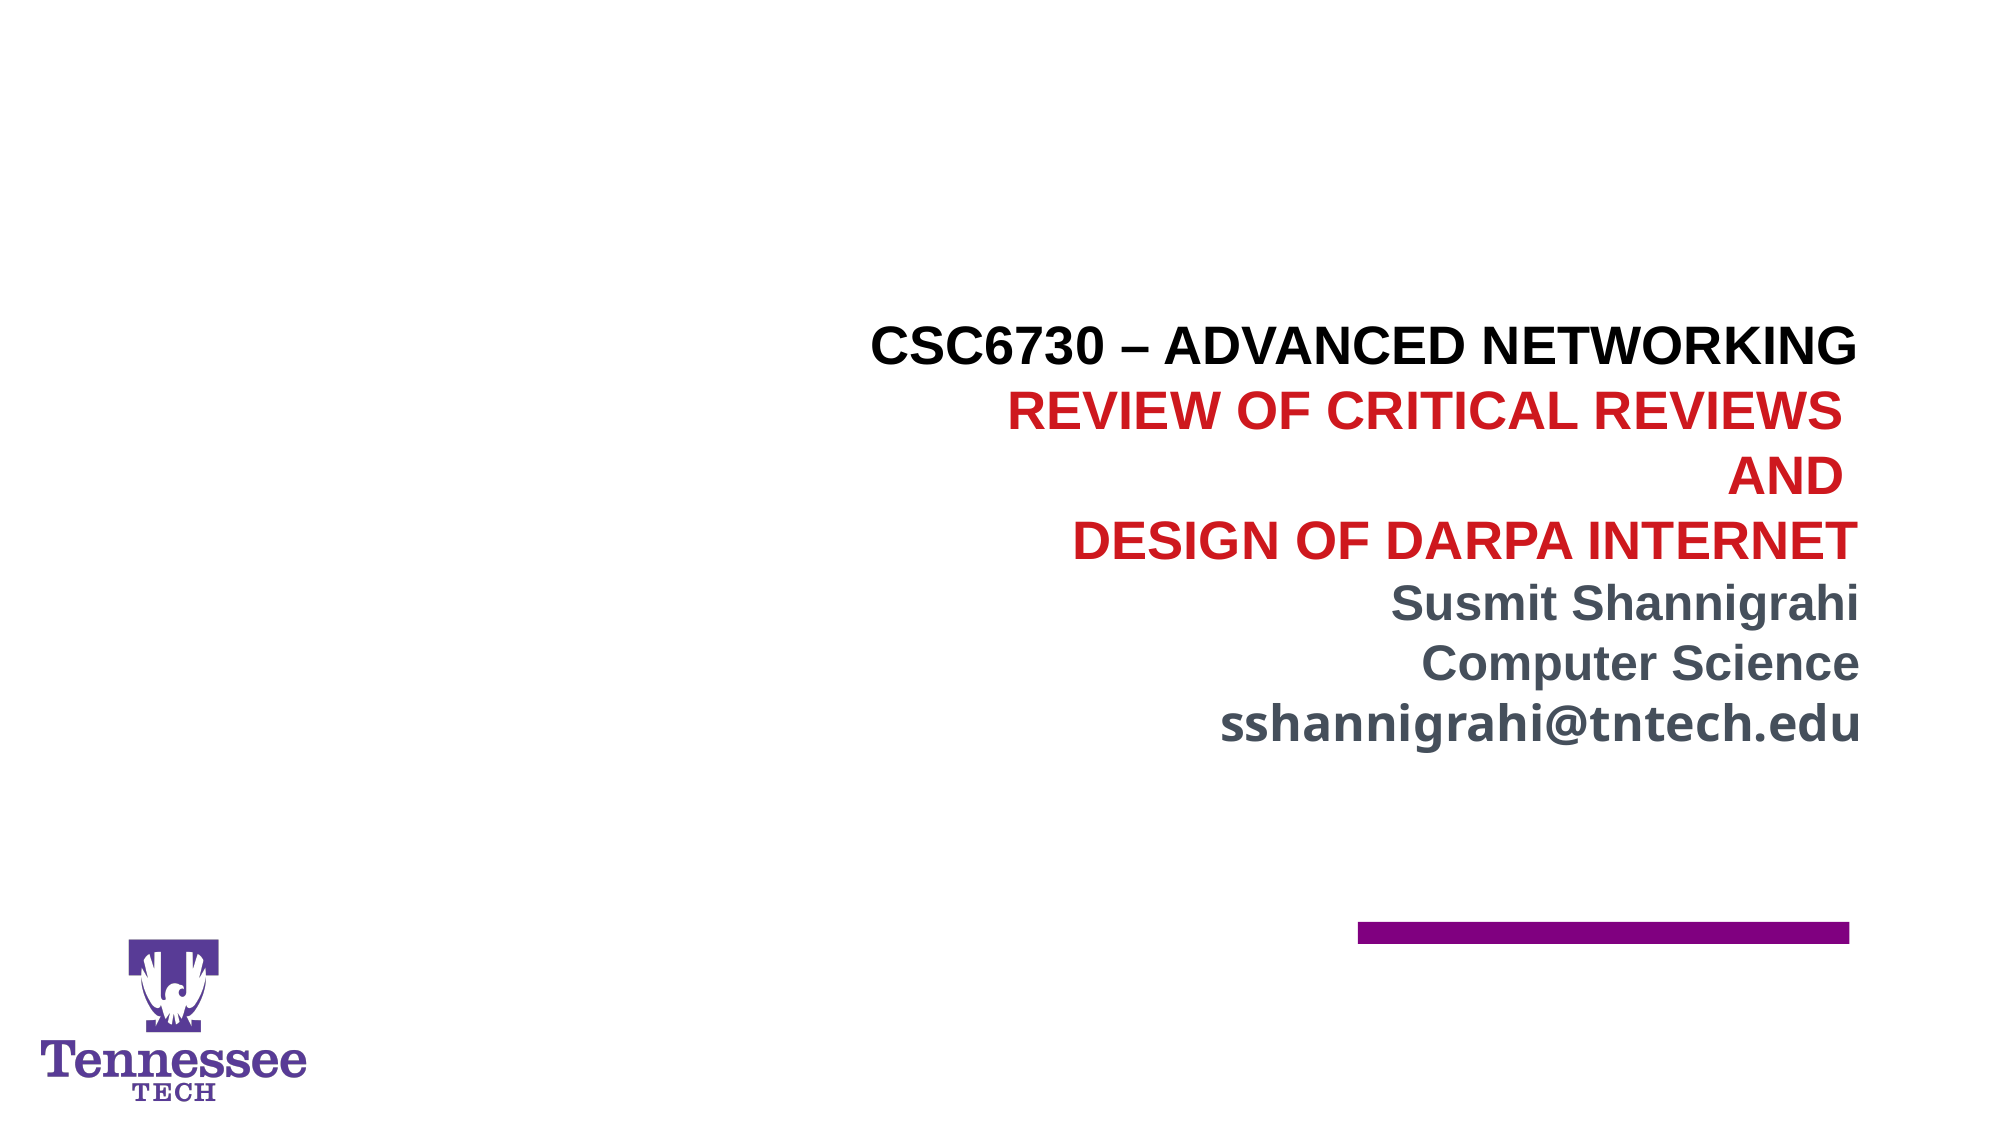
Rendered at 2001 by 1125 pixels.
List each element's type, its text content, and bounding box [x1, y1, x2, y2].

picture [16, 914, 331, 1122]
text_box sshannigrahi@tntech.edu [462, 886, 1877, 1075]
text_box CSC6730 – Advanced Networking Review of Critical reviews and design of darpa internet Susmit Shannigrahi Computer Science [30, 404, 1875, 706]
